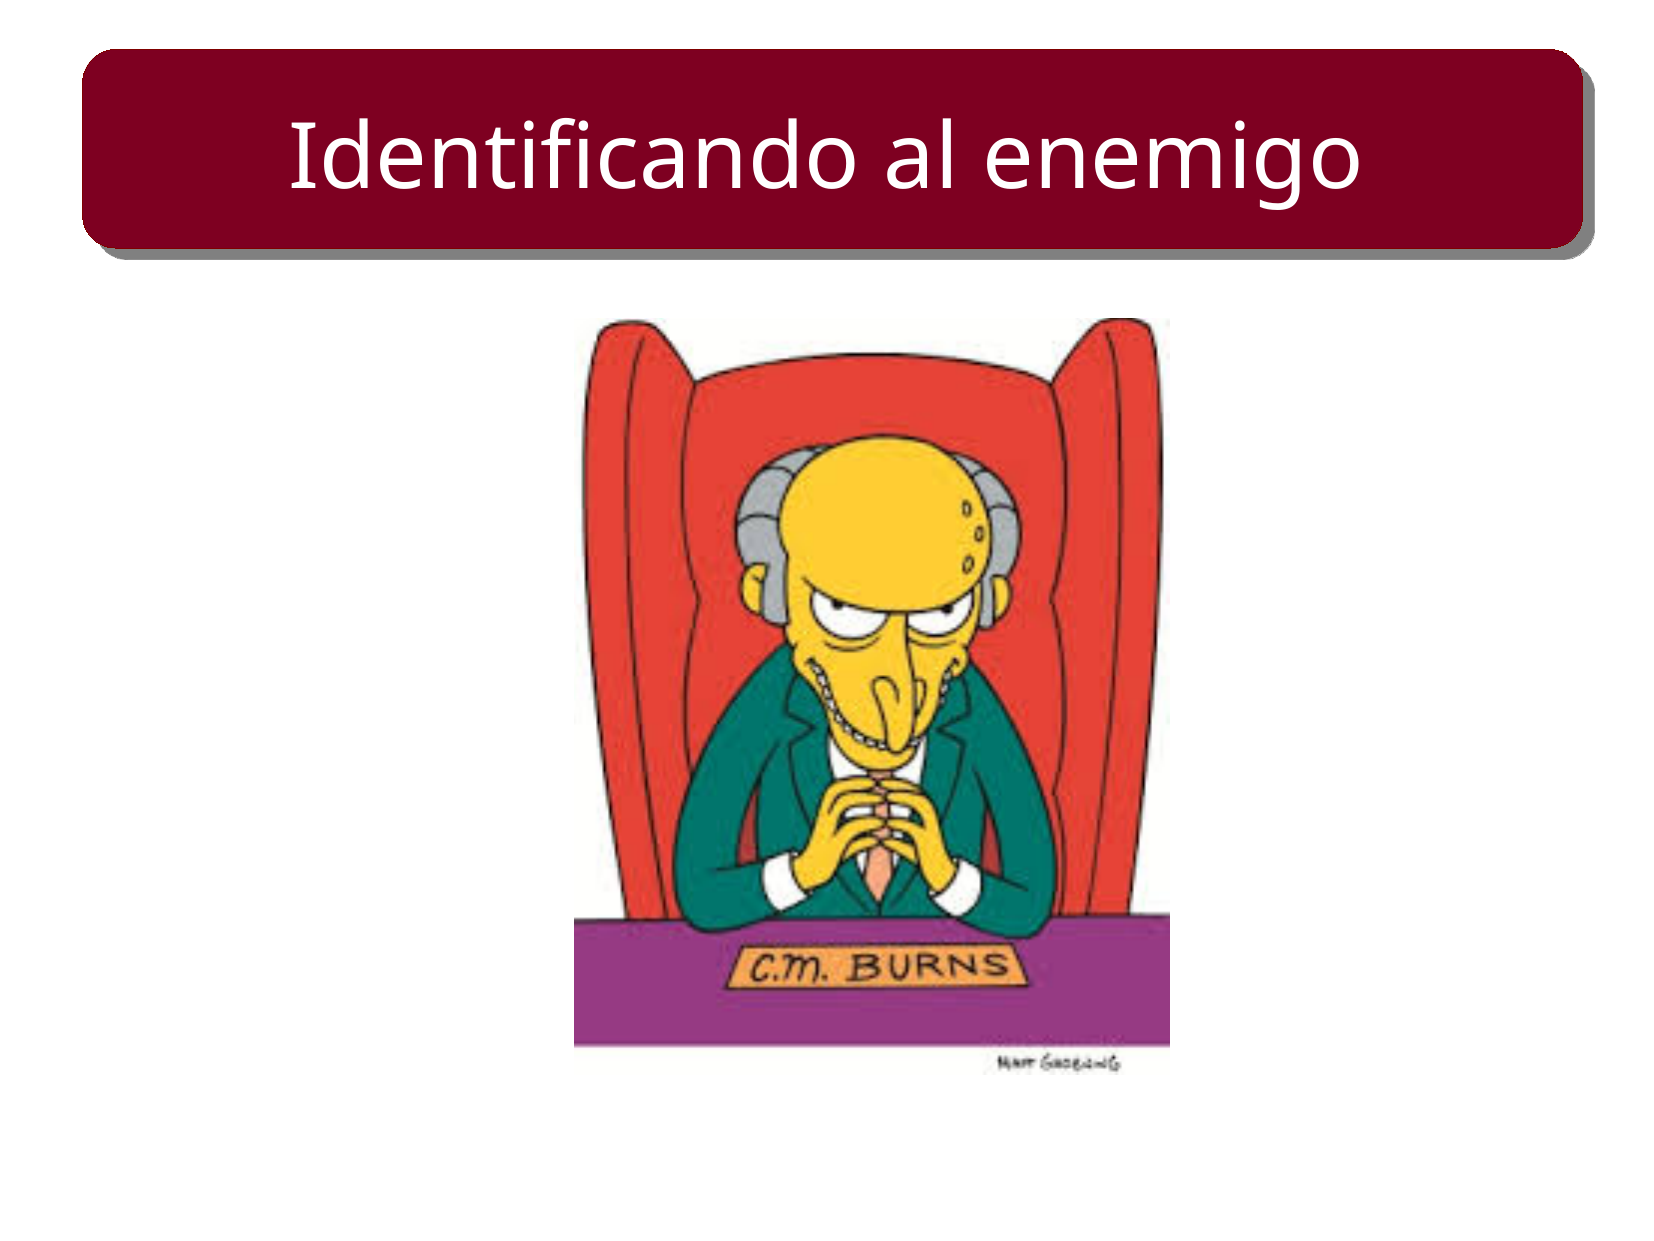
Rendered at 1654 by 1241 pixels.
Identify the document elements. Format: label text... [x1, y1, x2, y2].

title Identificando al enemigo [82, 49, 1571, 257]
picture [574, 318, 1170, 1075]
